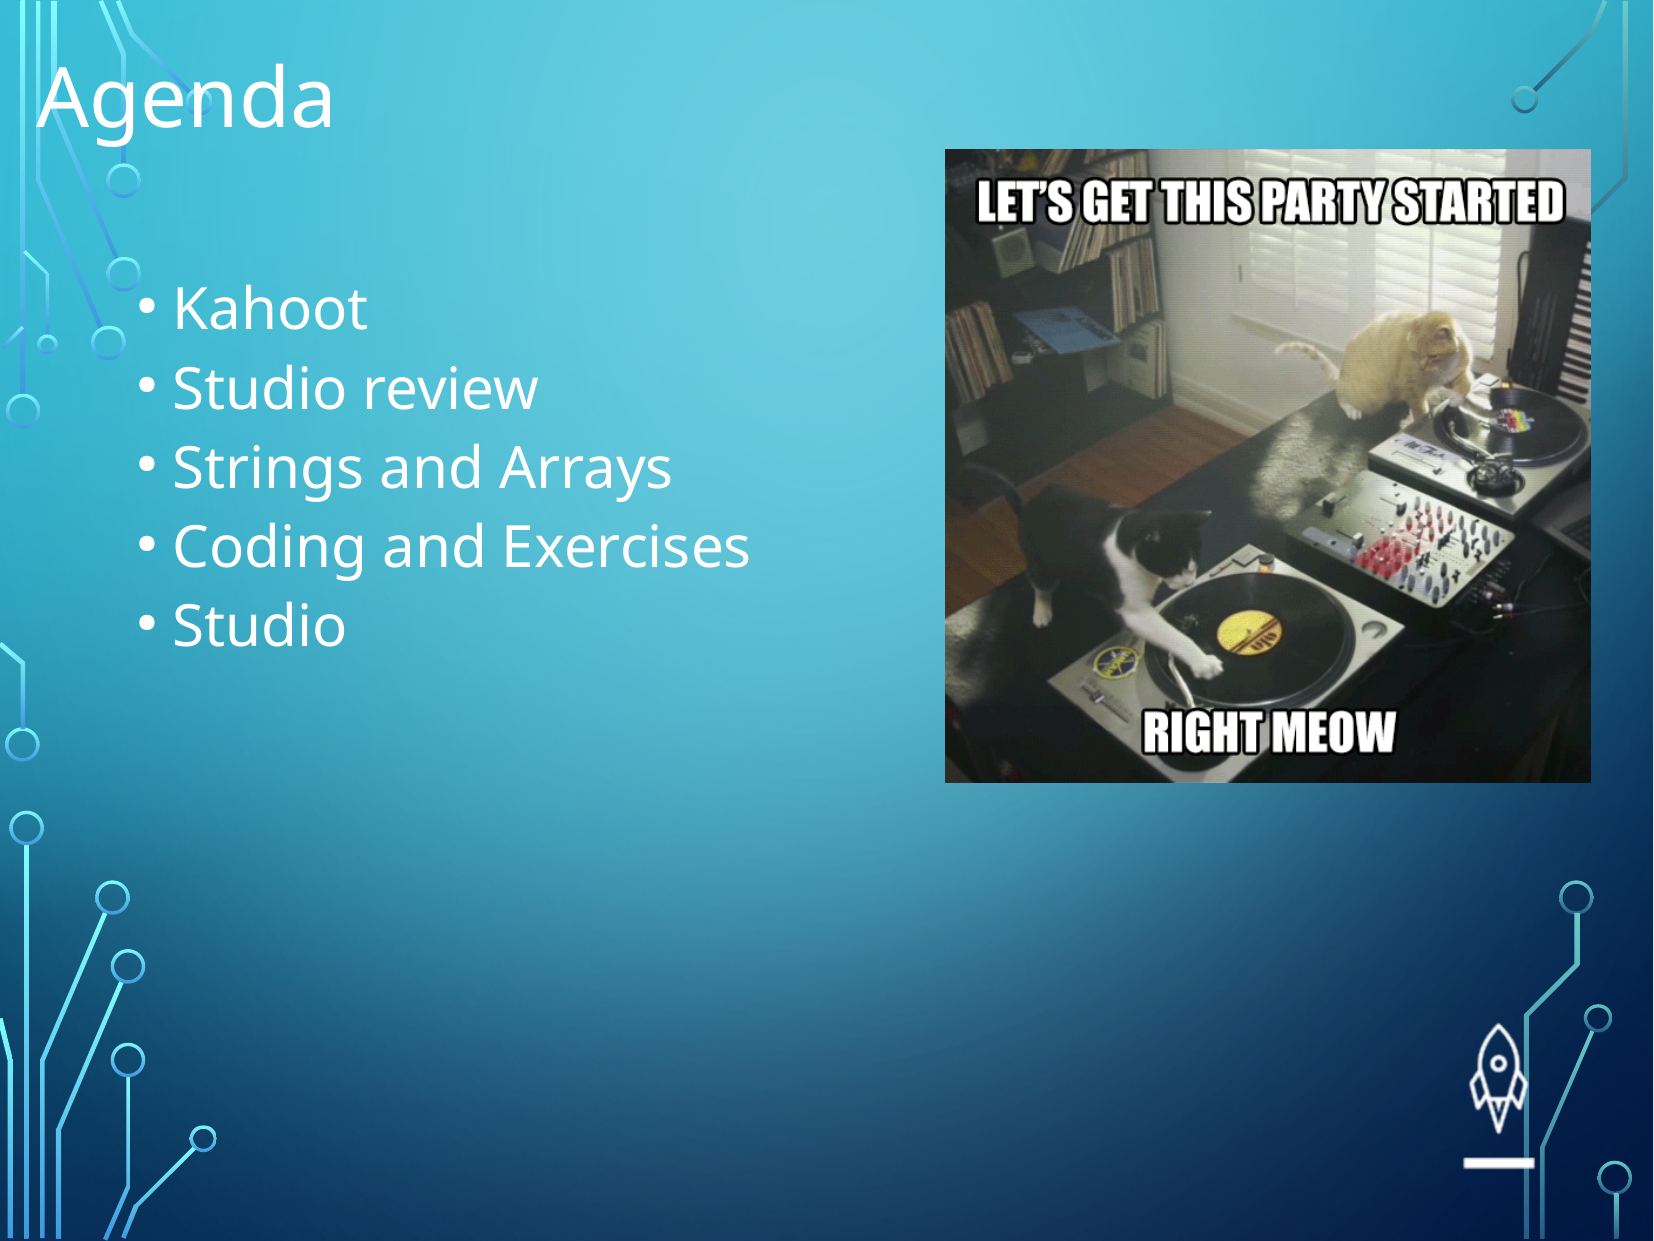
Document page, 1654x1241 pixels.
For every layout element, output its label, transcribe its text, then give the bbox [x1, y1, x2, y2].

text_box Agenda [19, 17, 1599, 174]
picture [945, 150, 1591, 783]
picture [1379, 975, 1620, 1216]
text_box Kahoot Studio review Strings and Arrays Coding and Exercises Studio [119, 180, 1515, 1126]
